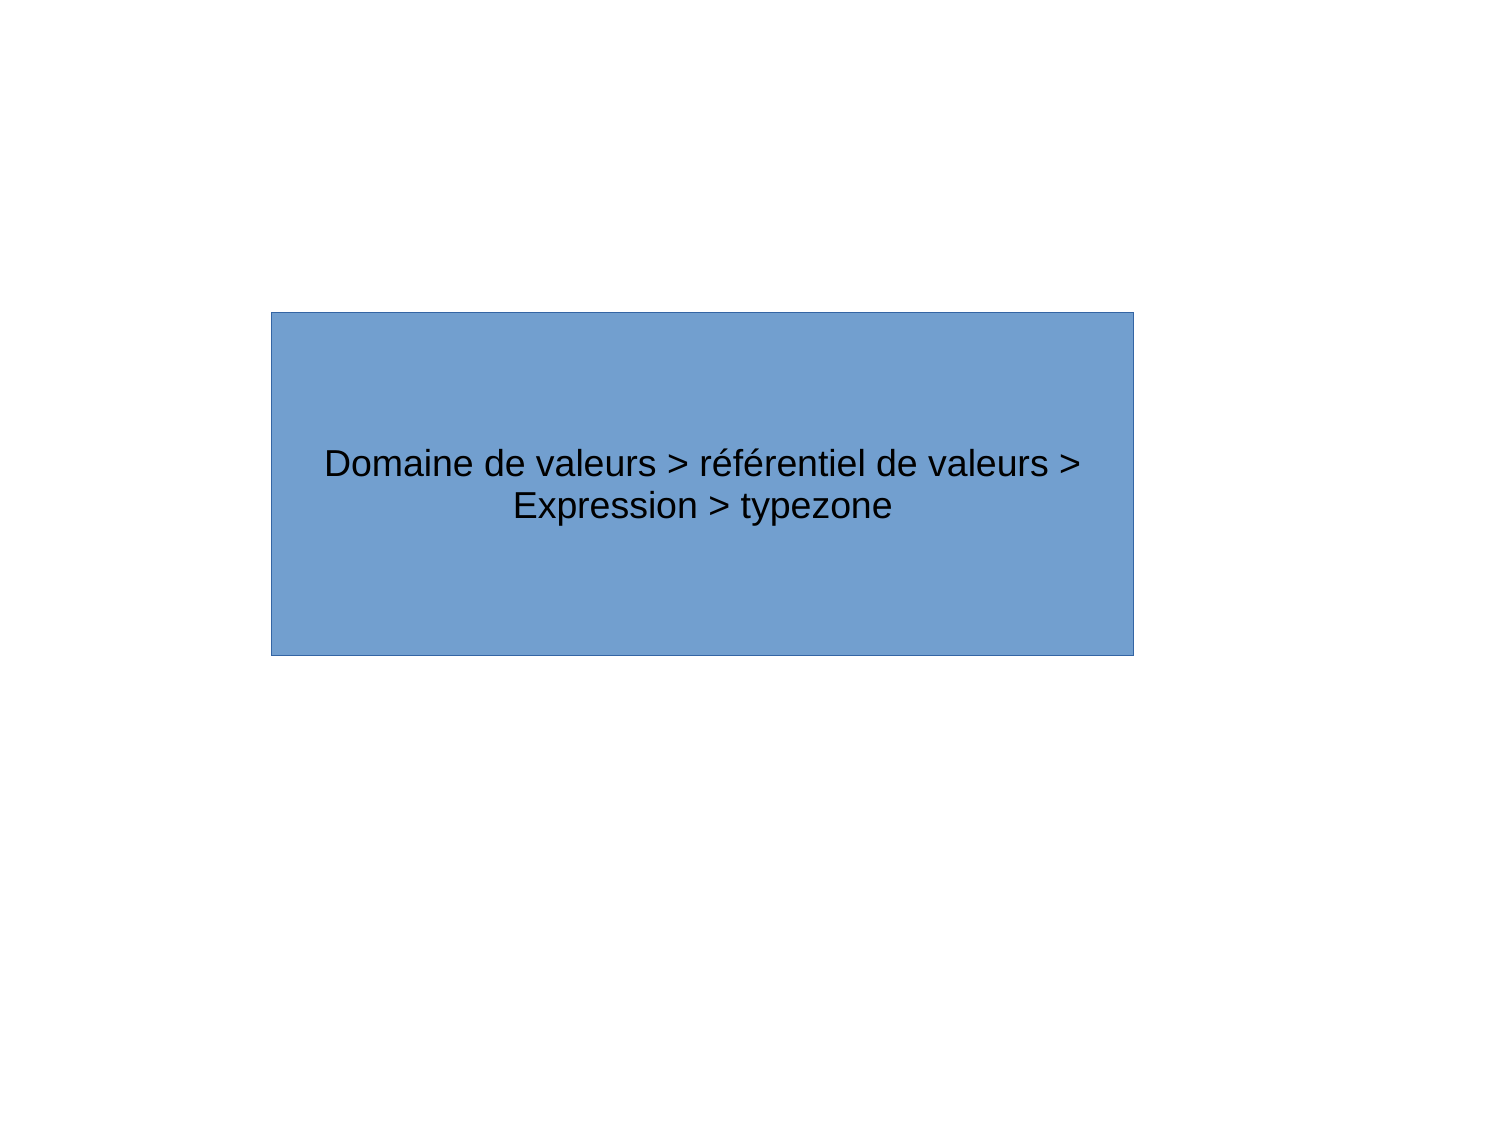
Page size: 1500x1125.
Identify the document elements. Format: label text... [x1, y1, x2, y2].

text_box Domaine de valeurs > référentiel de valeurs > Expression > typezone [271, 312, 1134, 656]
